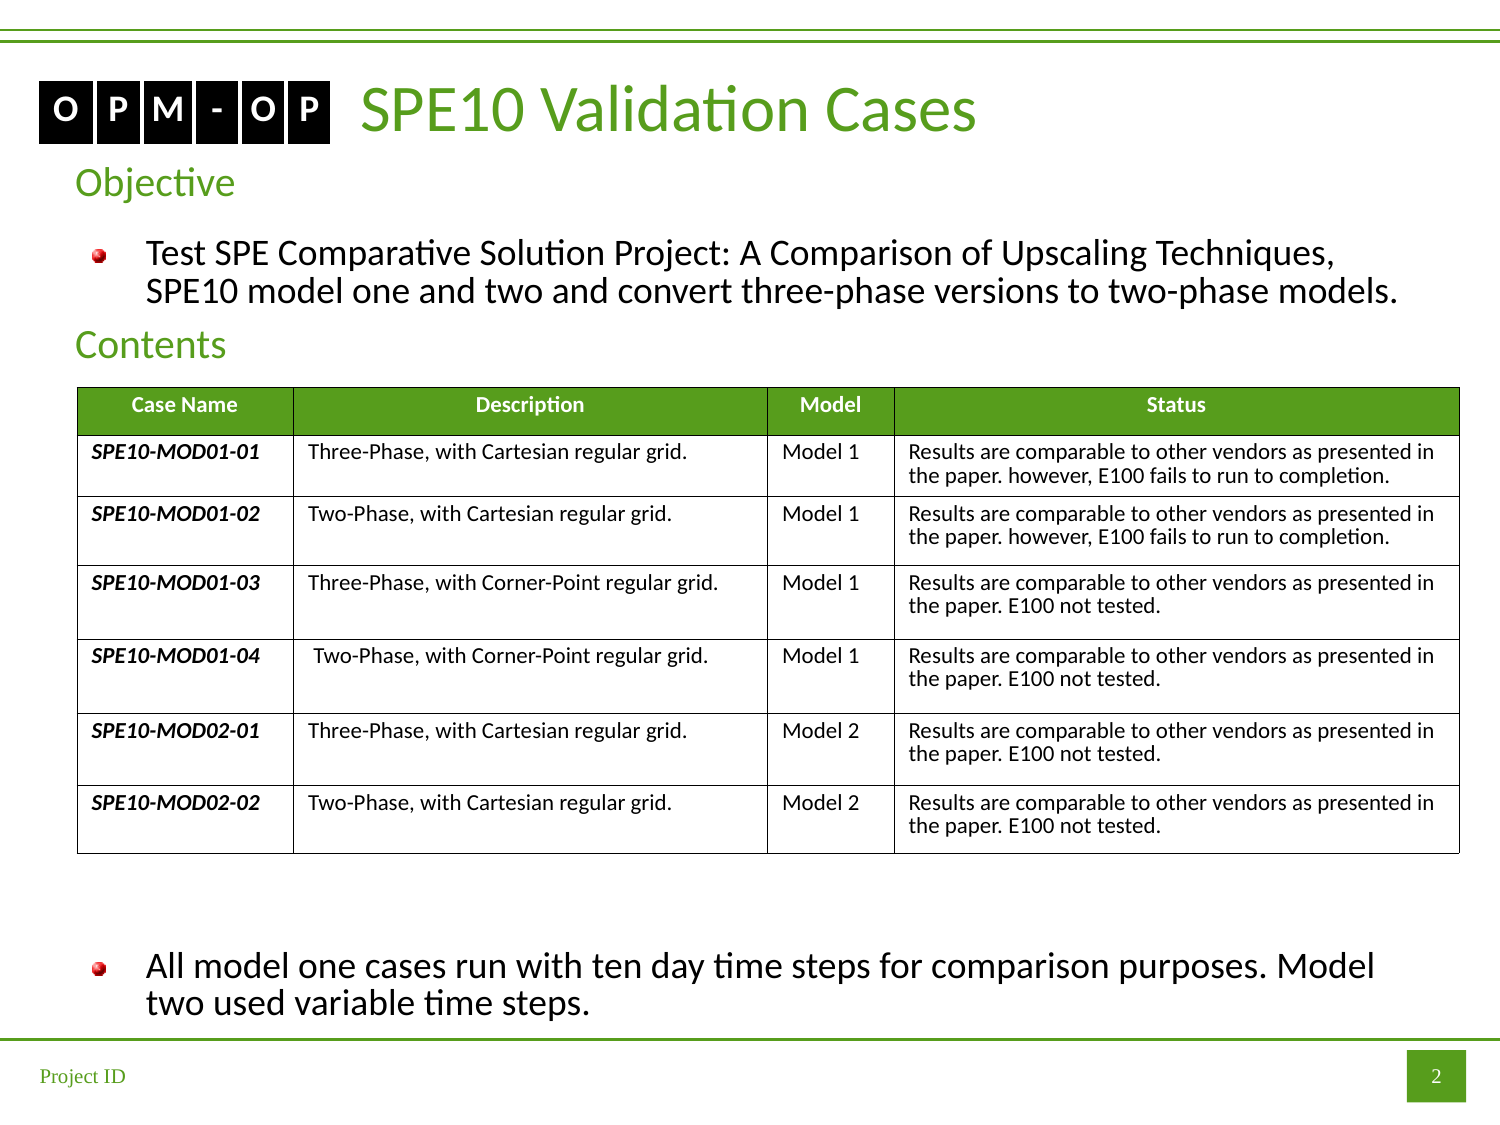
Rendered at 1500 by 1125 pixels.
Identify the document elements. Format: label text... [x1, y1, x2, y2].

table_cell Model 1 [768, 436, 894, 496]
table_cell Results are comparable to other vendors as presented in the paper. however, E100 fails to run to completion. [895, 497, 1459, 565]
table_cell Results are comparable to other vendors as presented in the paper. E100 not tested. [895, 640, 1459, 713]
table_cell Two-Phase, with Corner-Point regular grid. [294, 640, 767, 713]
table_cell SPE10-MOD02-02 [78, 786, 293, 853]
table_cell Three-Phase, with Cartesian regular grid. [294, 714, 767, 785]
table_cell Results are comparable to other vendors as presented in the paper. E100 not tested. [895, 566, 1459, 639]
table_cell Results are comparable to other vendors as presented in the paper. however, E100 fails to run to completion. [895, 436, 1459, 496]
table_cell Two-Phase, with Cartesian regular grid. [294, 497, 767, 565]
table_cell SPE10-MOD01-02 [78, 497, 293, 565]
table_cell SPE10-MOD01-04 [78, 640, 293, 713]
table_header Description [294, 388, 767, 435]
table_cell Model 2 [768, 786, 894, 853]
table_cell Two-Phase, with Cartesian regular grid. [294, 786, 767, 853]
list Objective Test SPE Comparative Solution Project: A Comparison of Upscaling Techniques, SPE10 model one and two and convert three-phase versions to two-phase models. Contents All model one cases run with ten day time steps for comparison purposes. Model two used variable time steps. [75, 165, 1425, 1036]
table_cell Results are comparable to other vendors as presented in the paper. E100 not tested. [895, 714, 1459, 785]
title SPE10 Validation Cases [360, 69, 1425, 161]
table_cell Results are comparable to other vendors as presented in the paper. E100 not tested. [895, 786, 1459, 853]
table_cell SPE10-MOD01-01 [78, 436, 293, 496]
table_cell Model 1 [768, 640, 894, 713]
table_header Model [768, 388, 894, 435]
table_header Status [895, 388, 1459, 435]
table_header Case Name [78, 388, 293, 435]
table_cell Three-Phase, with Corner-Point regular grid. [294, 566, 767, 639]
table_cell Model 2 [768, 714, 894, 785]
table_cell Model 1 [768, 497, 894, 565]
table_cell SPE10-MOD02-01 [78, 714, 293, 785]
table_cell Three-Phase, with Cartesian regular grid. [294, 436, 767, 496]
table_cell SPE10-MOD01-03 [78, 566, 293, 639]
table_cell Model 1 [768, 566, 894, 639]
